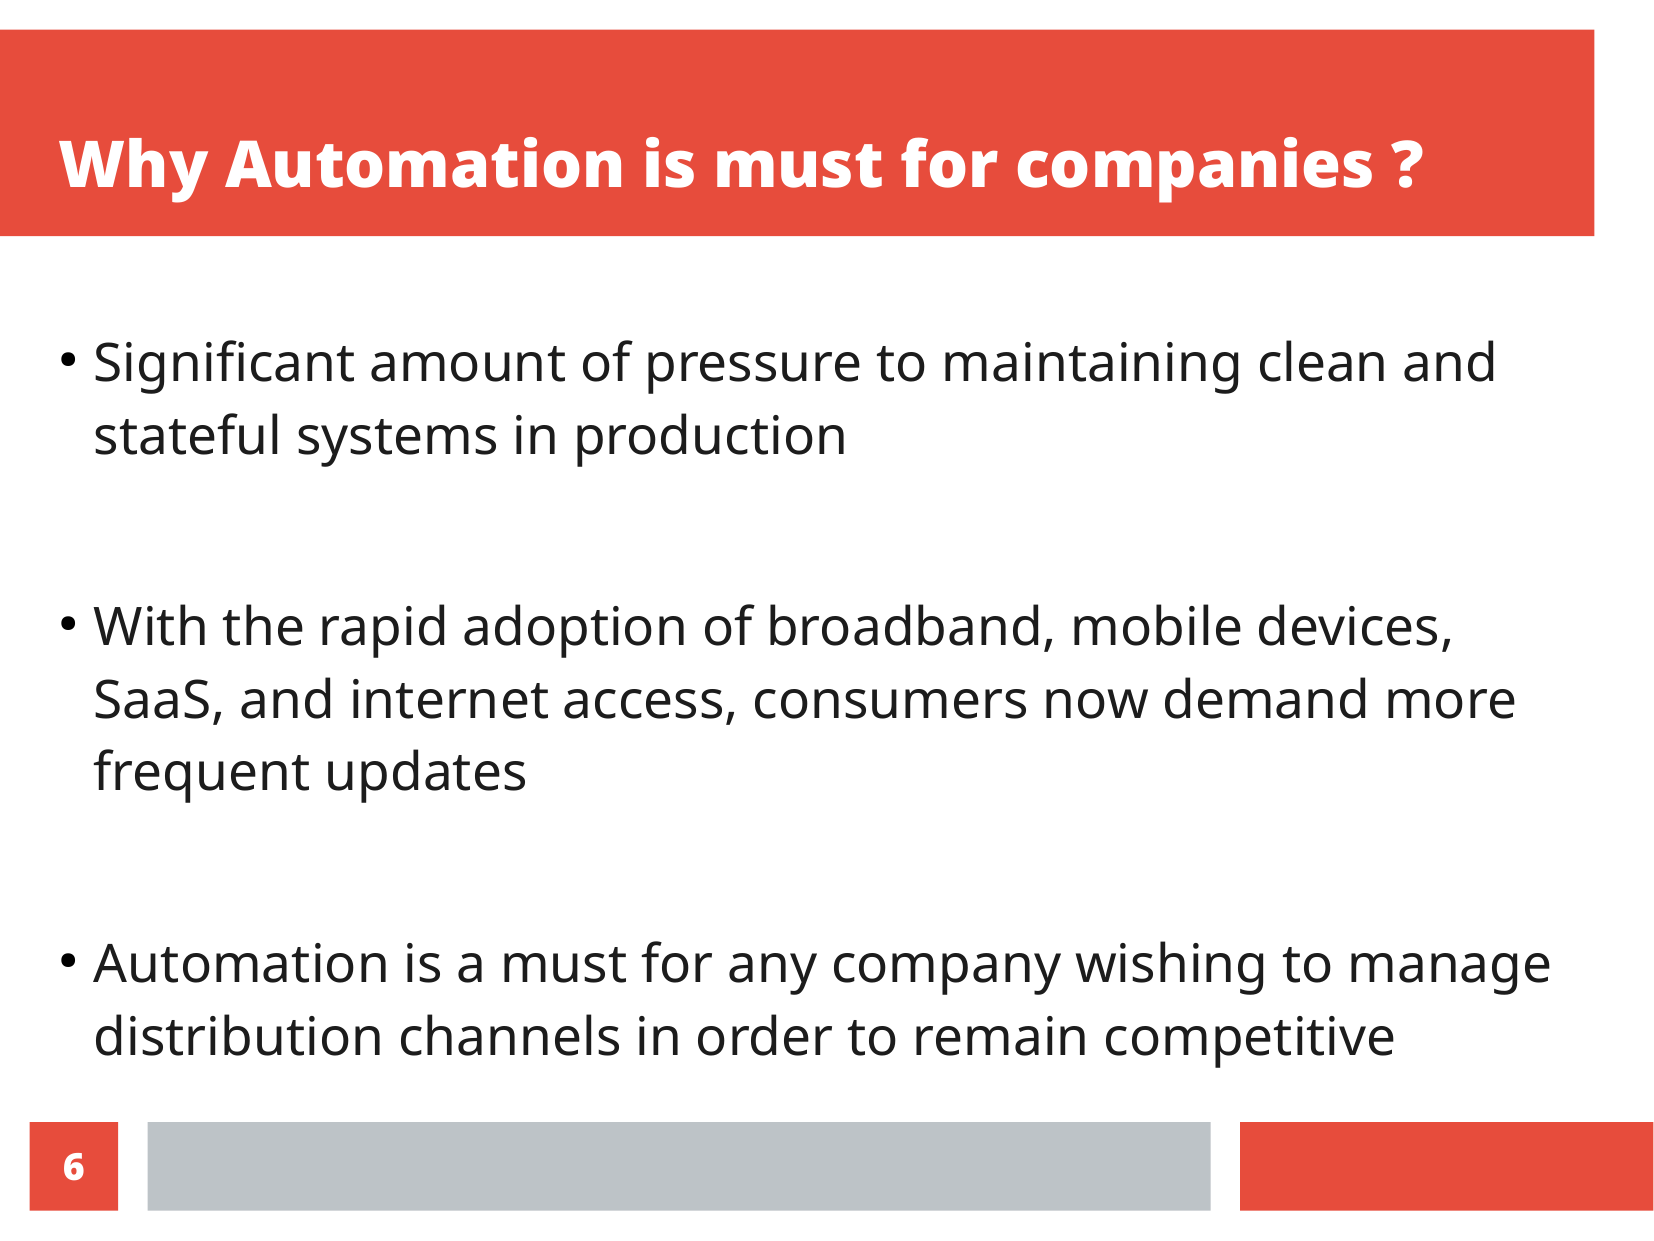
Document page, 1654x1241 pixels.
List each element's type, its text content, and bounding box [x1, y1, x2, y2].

title Why Automation is must for companies ? [59, 59, 1595, 207]
list Significant amount of pressure to maintaining clean and stateful systems in production With the rapid adoption of broadband, mobile devices, SaaS, and internet access, consumers now demand more frequent updates Automation is a must for any company wishing to manage distribution channels in order to remain competitive [59, 324, 1565, 1093]
